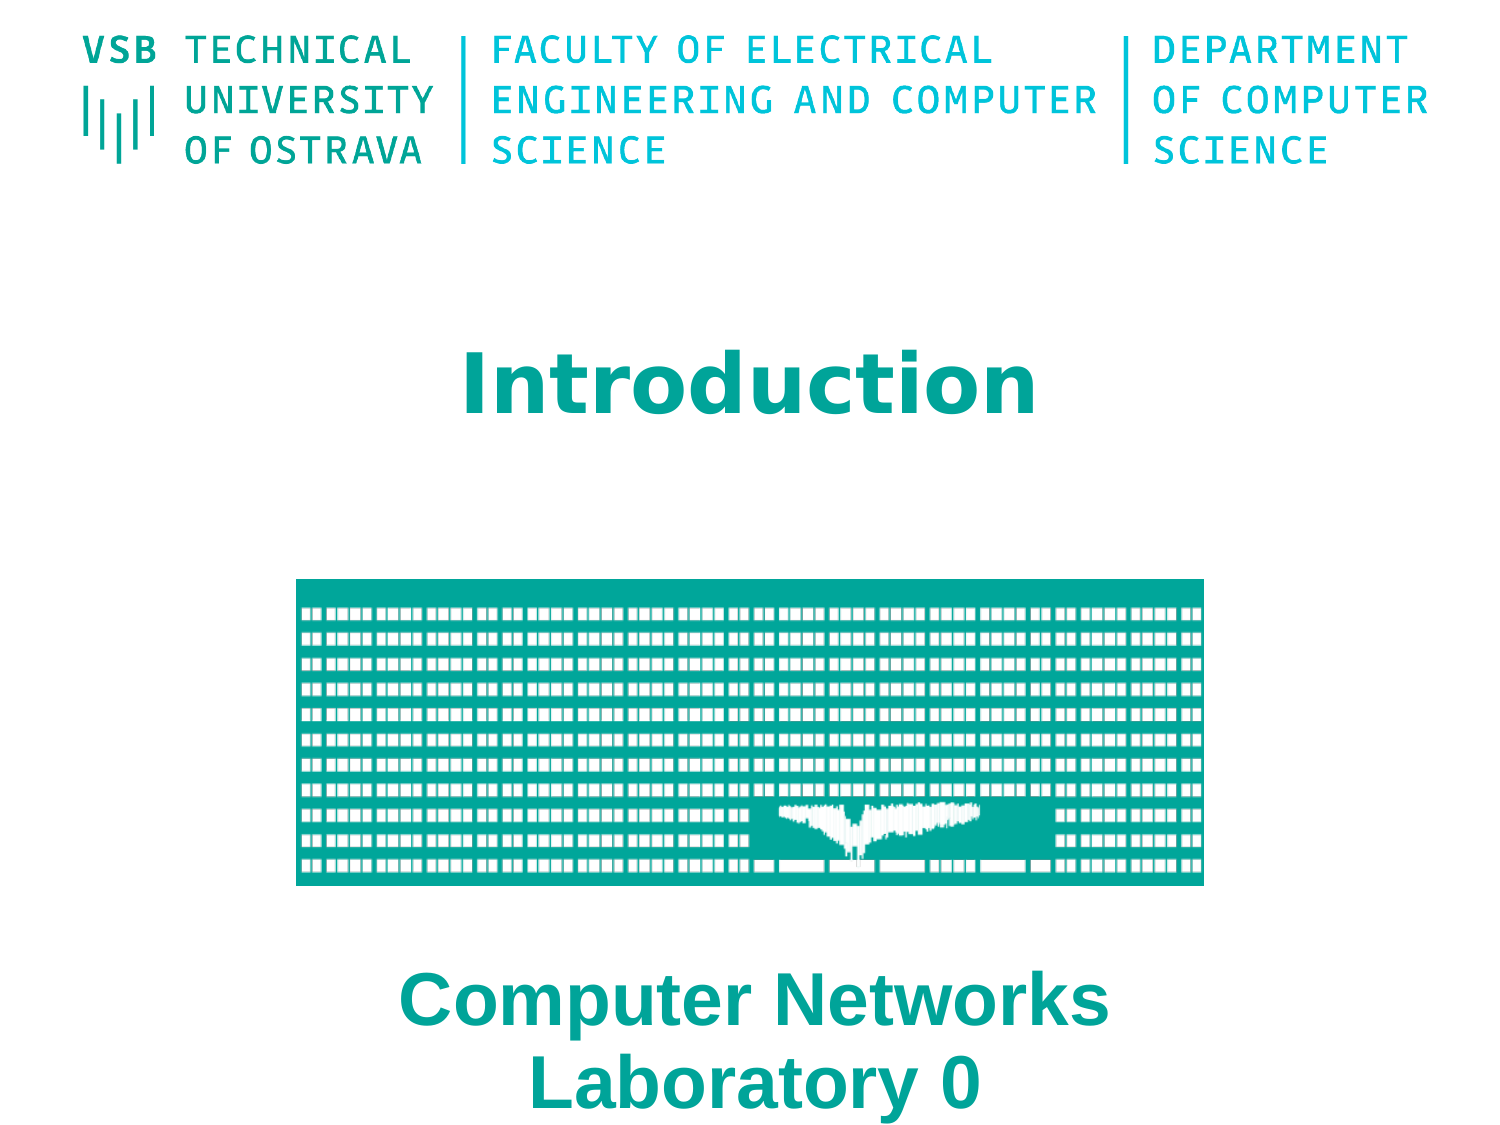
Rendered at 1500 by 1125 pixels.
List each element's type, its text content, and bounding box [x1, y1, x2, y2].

picture [0, 0, 1500, 1125]
title Computer Networks Laboratory 0 [10, 956, 1500, 1125]
title Introduction [193, 240, 1307, 532]
